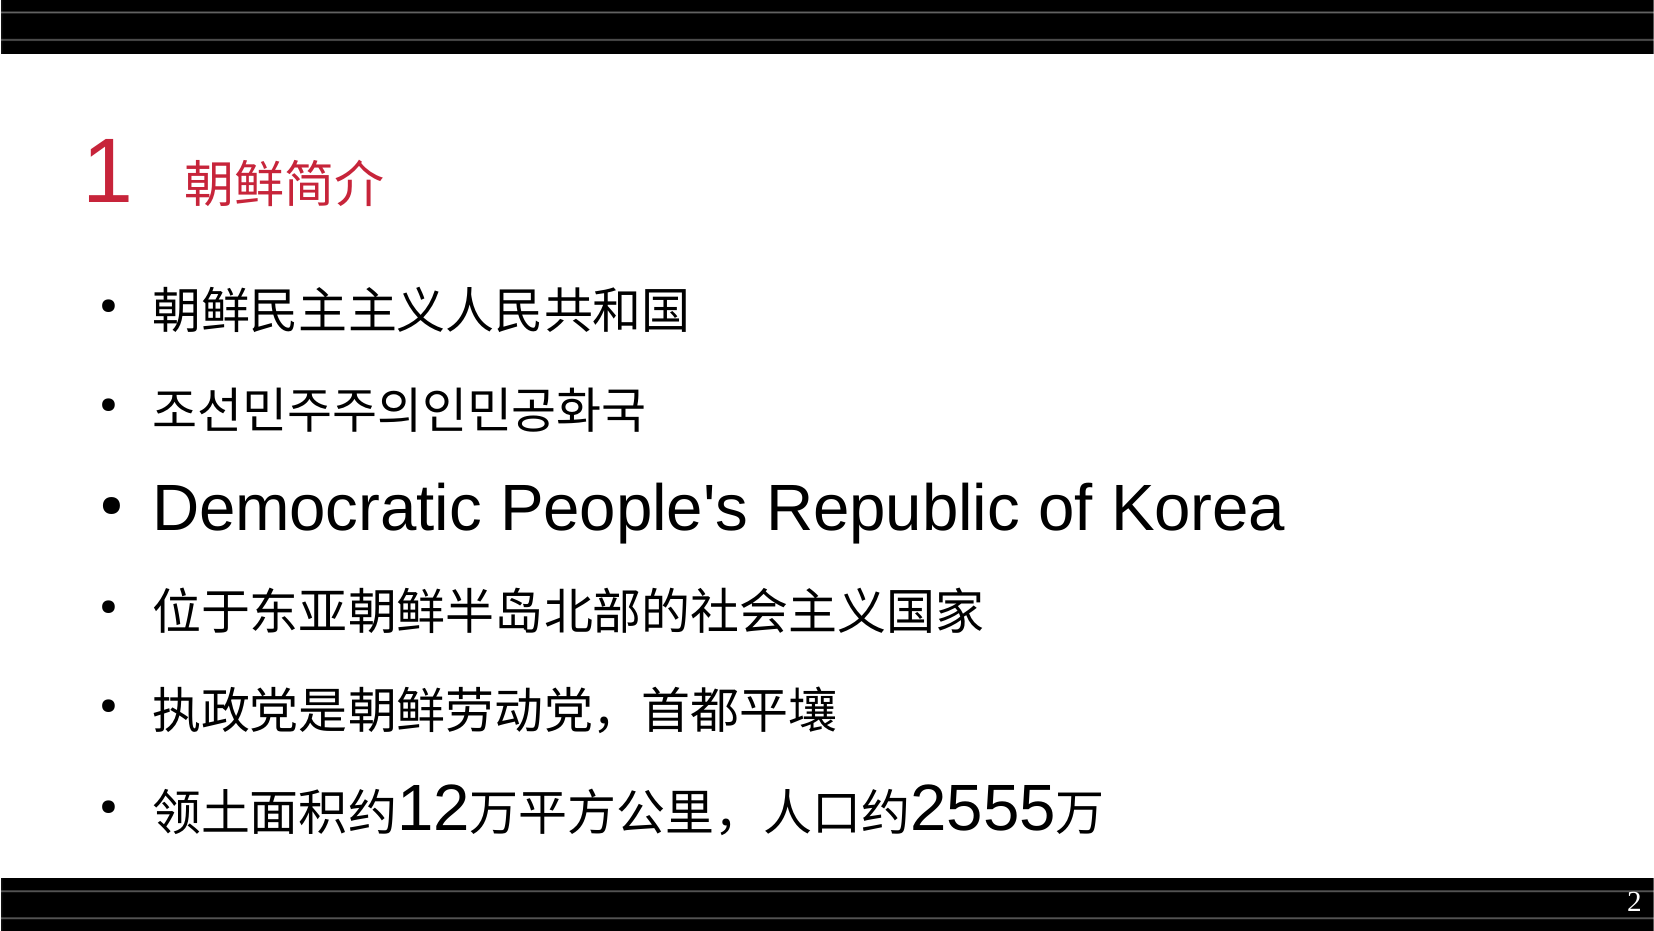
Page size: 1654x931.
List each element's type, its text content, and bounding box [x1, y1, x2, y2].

list 朝鲜民主主义人民共和国 조선민주주의인민공화국 Democratic People's Republic of Korea 位于东亚朝鲜半岛北部的社会主义国家 执政党是朝鲜劳动党，首都平壤 领土面积约12万平方公里，人口约2555万 [82, 271, 1571, 851]
picture [1, 878, 1654, 931]
picture [1, 0, 1654, 54]
title 1 朝鲜简介 [82, 92, 1571, 249]
